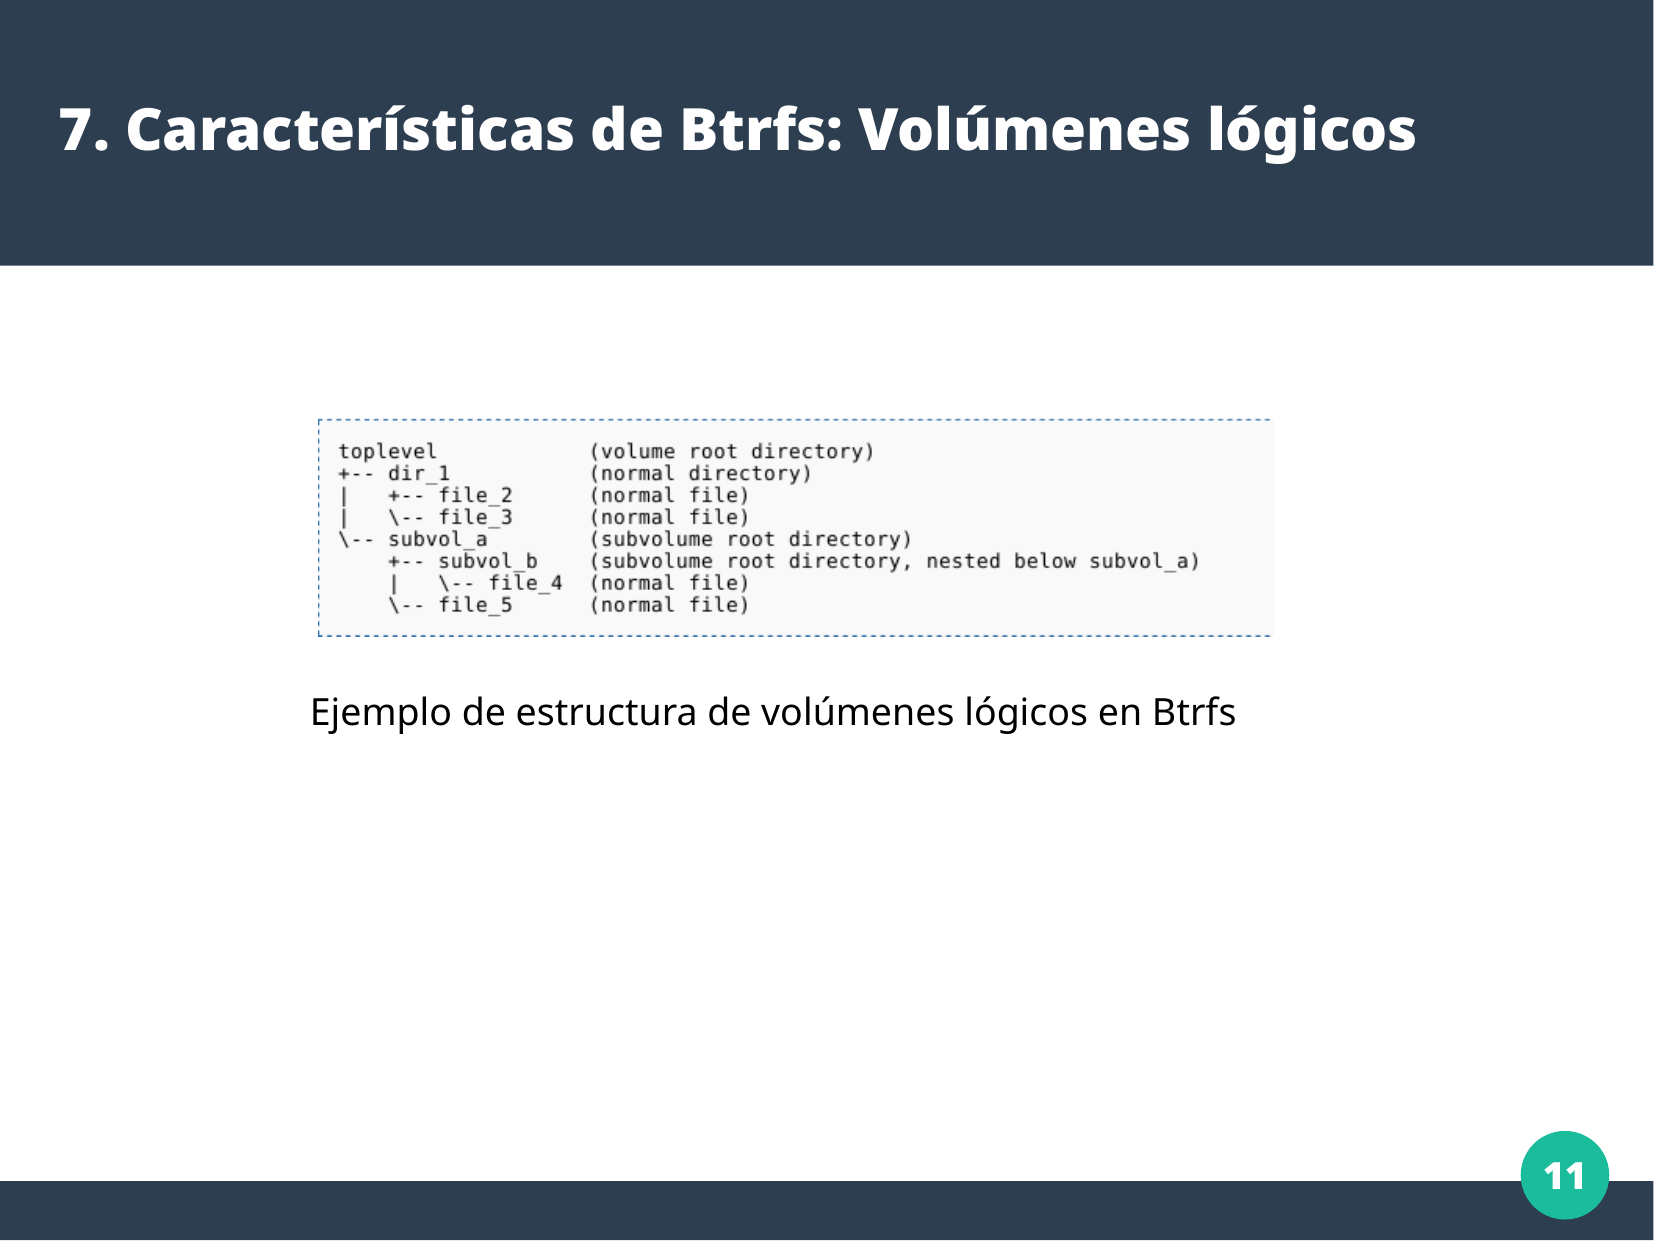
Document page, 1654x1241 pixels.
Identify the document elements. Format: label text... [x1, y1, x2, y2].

picture [318, 413, 1274, 637]
title 7. Características de Btrfs: Volúmenes lógicos [59, 49, 1595, 207]
text_box Ejemplo de estructura de volúmenes lógicos en Btrfs [295, 677, 1347, 780]
